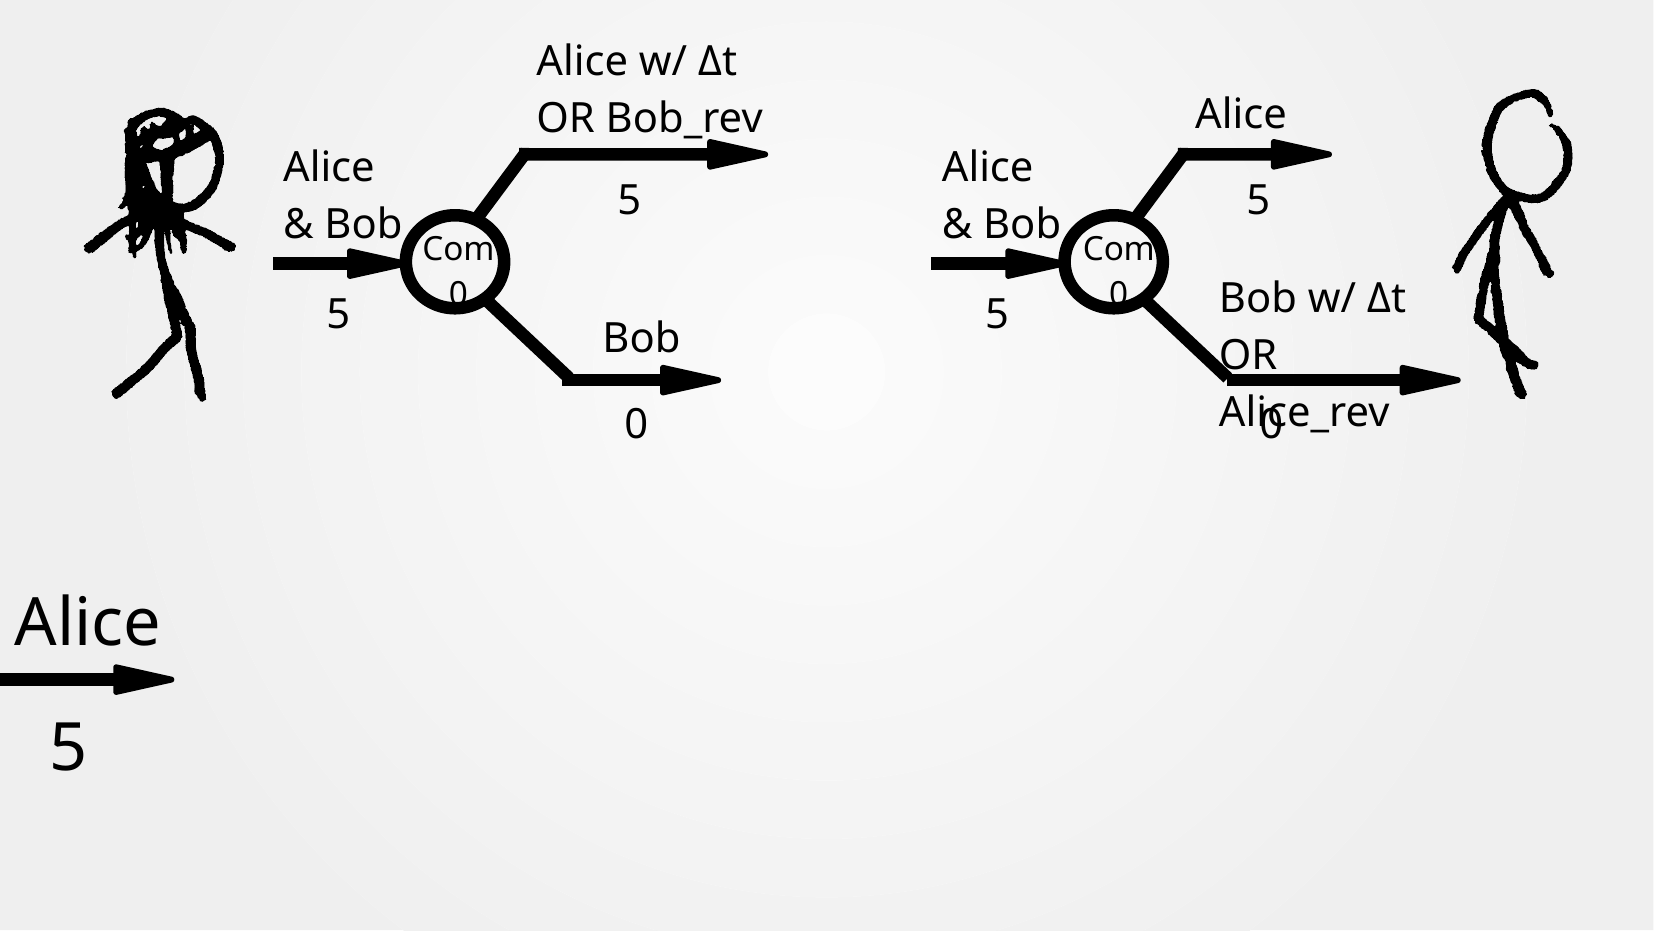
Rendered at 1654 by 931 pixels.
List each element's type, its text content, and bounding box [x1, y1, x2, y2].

text_box 0 [1244, 386, 1308, 457]
text_box 5 [311, 276, 367, 347]
text_box Com 0 [407, 217, 526, 316]
text_box Com 0 [1068, 217, 1186, 316]
text_box Bob [587, 300, 698, 366]
text_box 5 [970, 276, 1025, 347]
picture [1448, 85, 1576, 402]
text_box 5 [1231, 162, 1287, 233]
text_box 0 [1293, 406, 1305, 413]
text_box Alice [1180, 76, 1321, 143]
picture [82, 106, 238, 402]
text_box Bob w/ Δt OR Alice_rev [1204, 260, 1471, 376]
text_box 5 [602, 162, 657, 233]
text_box 5 [34, 691, 121, 794]
text_box Alice [0, 566, 192, 662]
text_box 0 [609, 386, 673, 457]
text_box Alice & Bob [927, 129, 1101, 256]
text_box Alice w/ Δt OR Bob_rev [521, 23, 781, 139]
text_box Alice & Bob [268, 129, 442, 256]
